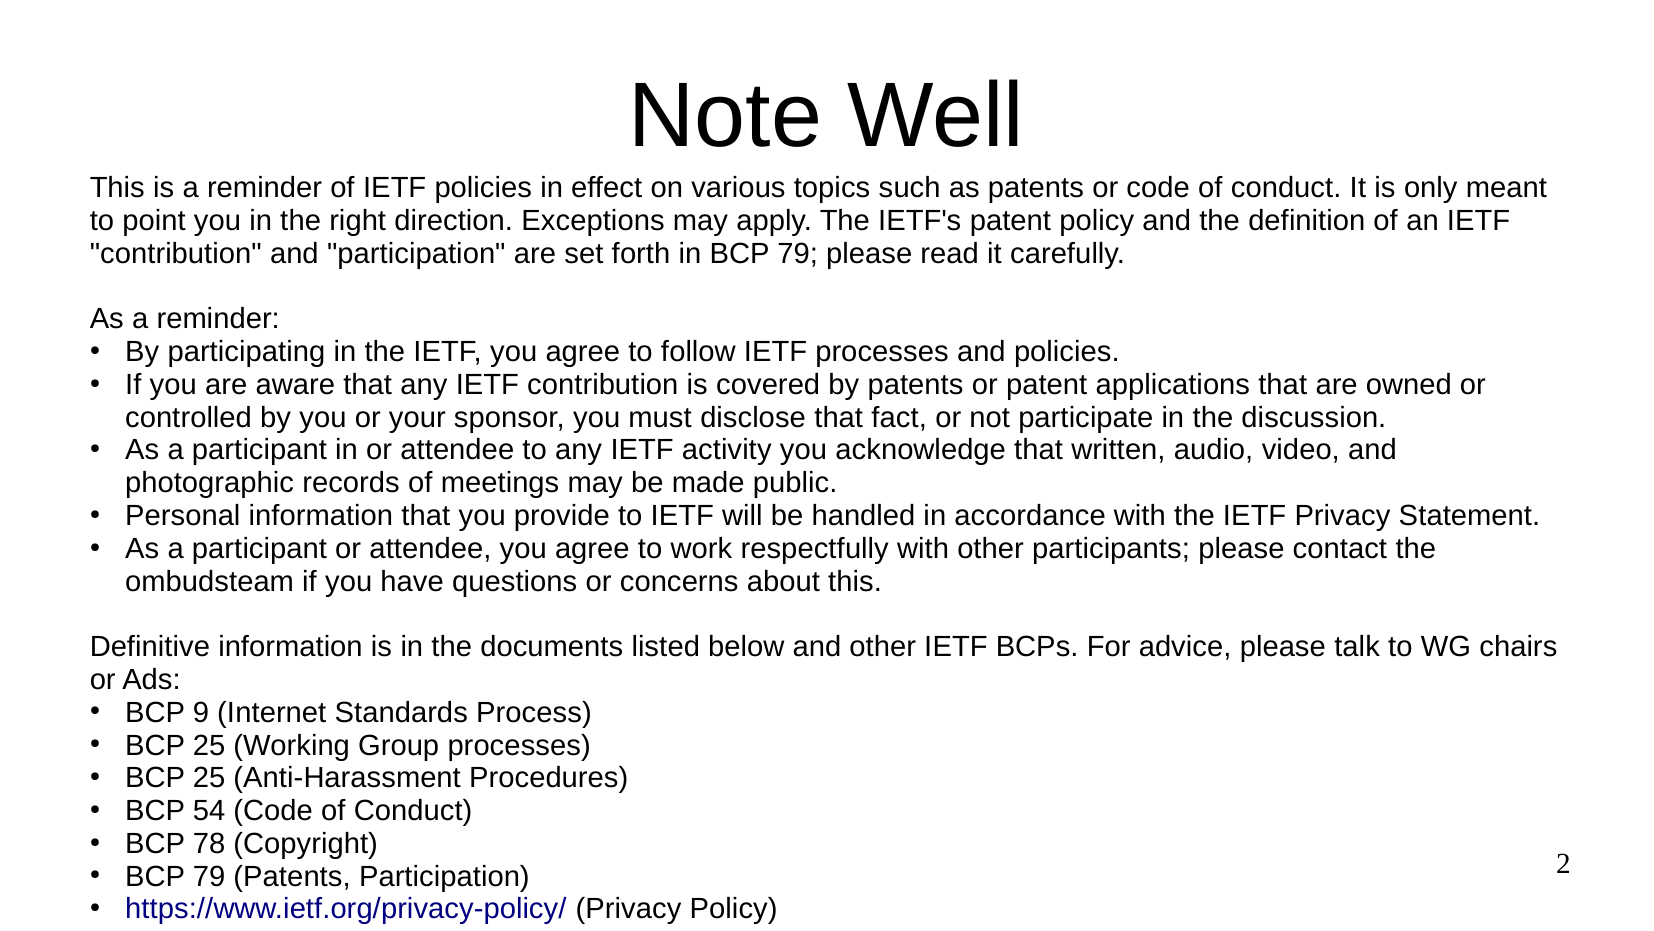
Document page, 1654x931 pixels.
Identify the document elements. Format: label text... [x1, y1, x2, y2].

title Note Well [82, 37, 1571, 163]
text_box This is a reminder of IETF policies in effect on various topics such as patents or code of conduct. It is only meant to point you in the right direction. Exceptions may apply. The IETF's patent policy and the definition of an IETF "contribution" and "participation" are set forth in BCP 79; please read it carefully. As a reminder: By participating in the IETF, you agree to follow IETF processes and policies. If you are aware that any IETF contribution is covered by patents or patent applications that are owned or controlled by you or your sponsor, you must disclose that fact, or not participate in the discussion. As a participant in or attendee to any IETF activity you acknowledge that written, audio, video, and photographic records of meetings may be made public. Personal information that you provide to IETF will be handled in accordance with the IETF Privacy Statement. As a participant or attendee, you agree to work respectfully with other participants; please contact the ombudsteam if you have questions or concerns about this. Definitive information is in the documents listed below and other IETF BCPs. For advice, please talk to WG chairs or Ads: BCP 9 (Internet Standards Process) BCP 25 (Working Group processes) BCP 25 (Anti-Harassment Procedures) BCP 54 (Code of Conduct) BCP 78 (Copyright) BCP 79 (Patents, Participation) https://www.ietf.org/privacy-policy/ (Privacy Policy) [75, 163, 1576, 931]
